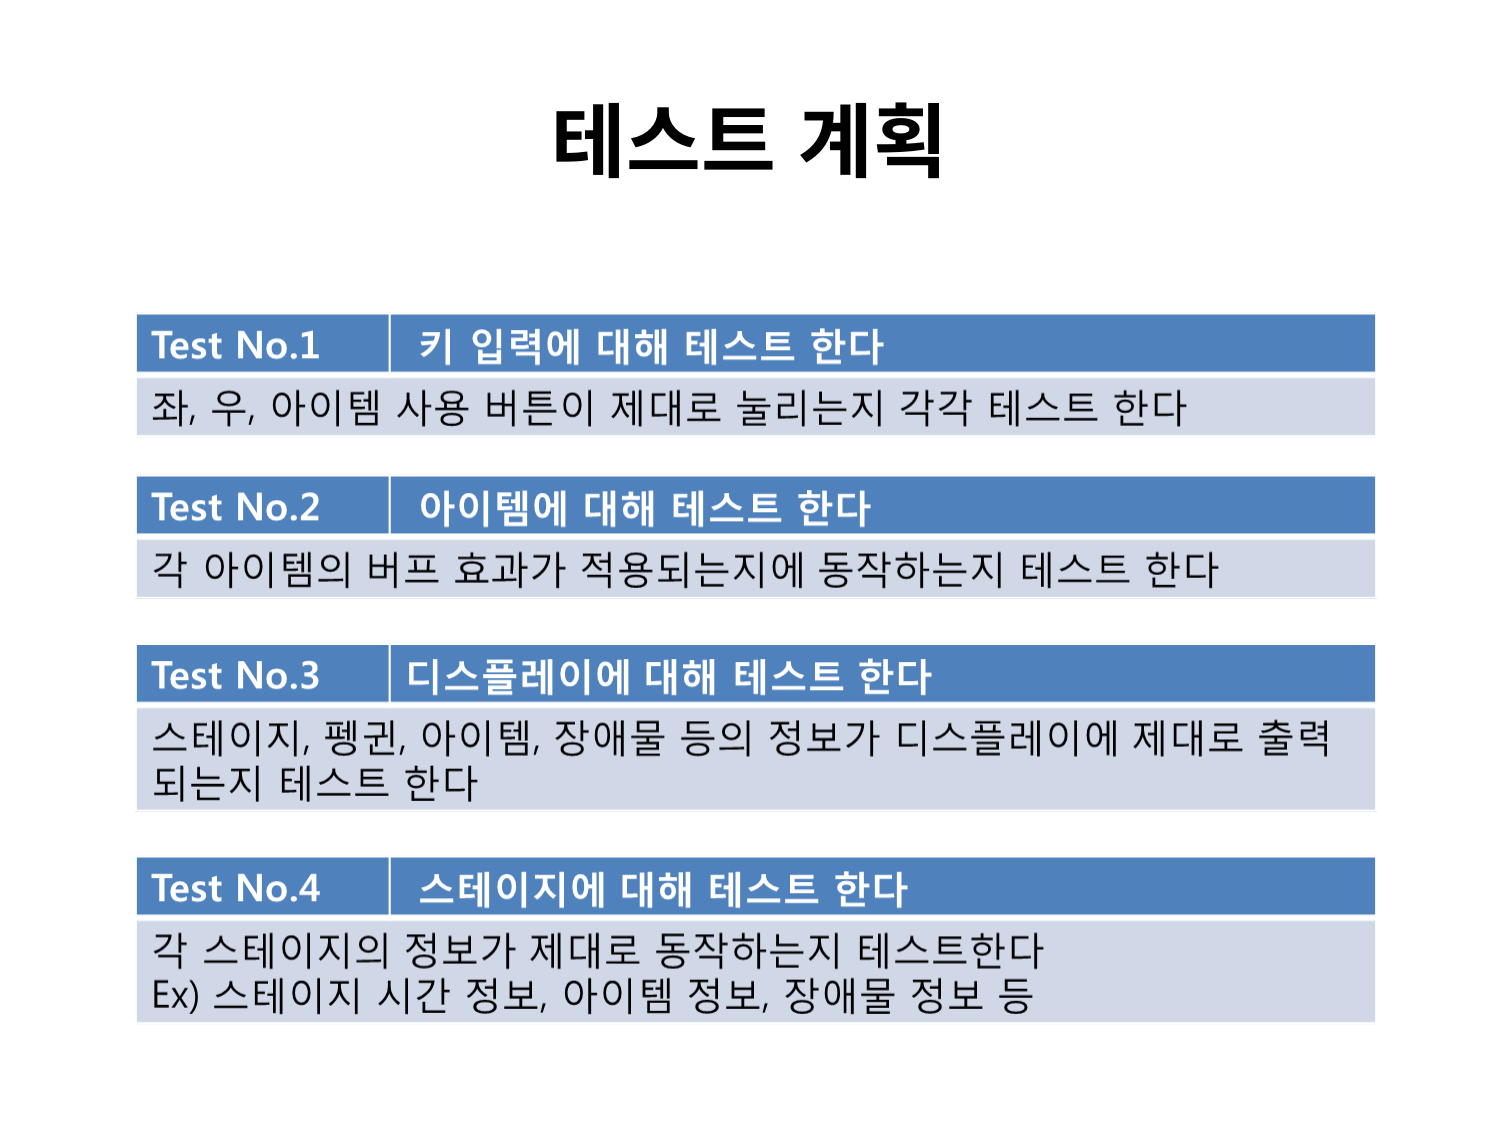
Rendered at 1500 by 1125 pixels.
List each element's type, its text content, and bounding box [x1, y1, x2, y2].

picture [135, 639, 1377, 828]
picture [135, 851, 1377, 1040]
picture [135, 308, 1377, 452]
picture [135, 470, 1377, 614]
text_box 테스트 계획 [75, 45, 1426, 233]
